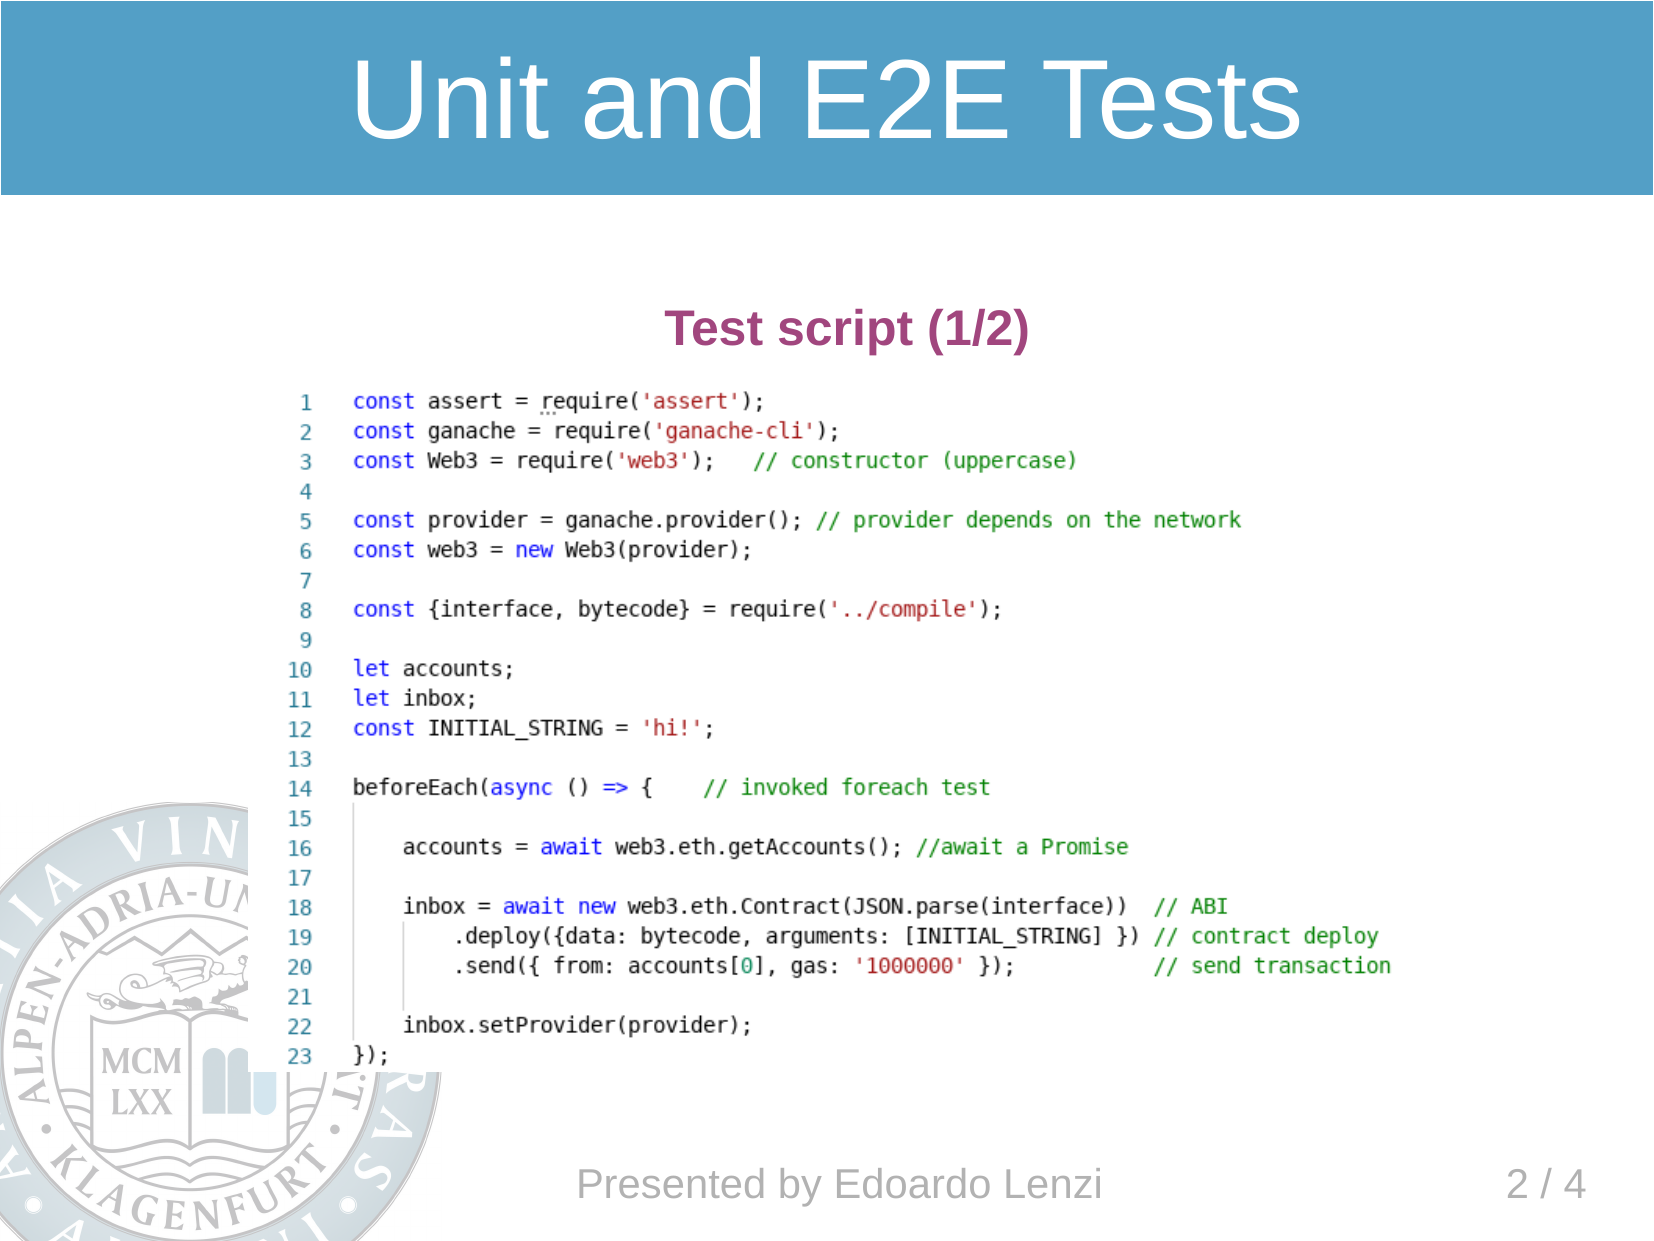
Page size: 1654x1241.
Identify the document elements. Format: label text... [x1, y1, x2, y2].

list Presented by Edoardo Lenzi 2 / 4 [505, 1160, 1654, 1241]
picture [248, 387, 1421, 1073]
title Unit and E2E Tests [82, 0, 1571, 204]
text_box [0, 0, 82, 196]
text_box Test script (1/2) [360, 292, 1336, 818]
text_box [1571, 0, 1654, 196]
text_box [0, 801, 452, 1241]
